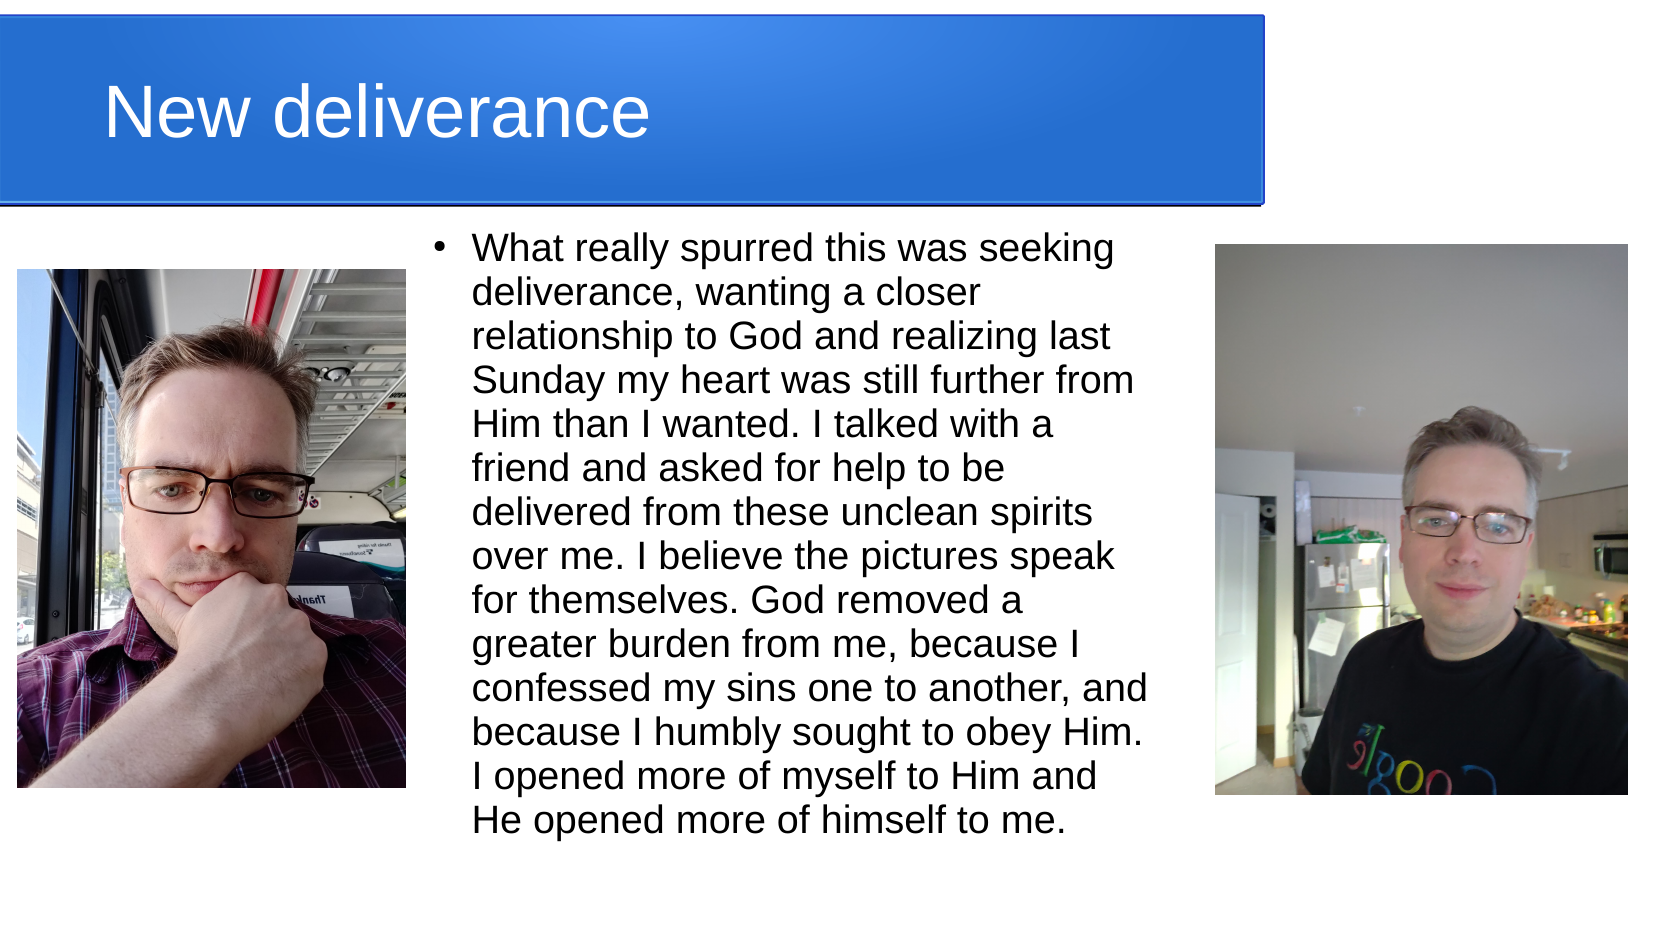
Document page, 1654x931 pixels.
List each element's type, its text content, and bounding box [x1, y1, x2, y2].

picture [17, 269, 406, 788]
title New deliverance [82, 35, 1235, 189]
picture [1215, 244, 1628, 796]
list What really spurred this was seeking deliverance, wanting a closer relationship to God and realizing last Sunday my heart was still further from Him than I wanted. I talked with a friend and asked for help to be delivered from these unclean spirits over me. I believe the pictures speak for themselves. God removed a greater burden from me, because I confessed my sins one to another, and because I humbly sought to obey Him. I opened more of myself to Him and He opened more of himself to me. [420, 225, 1156, 871]
